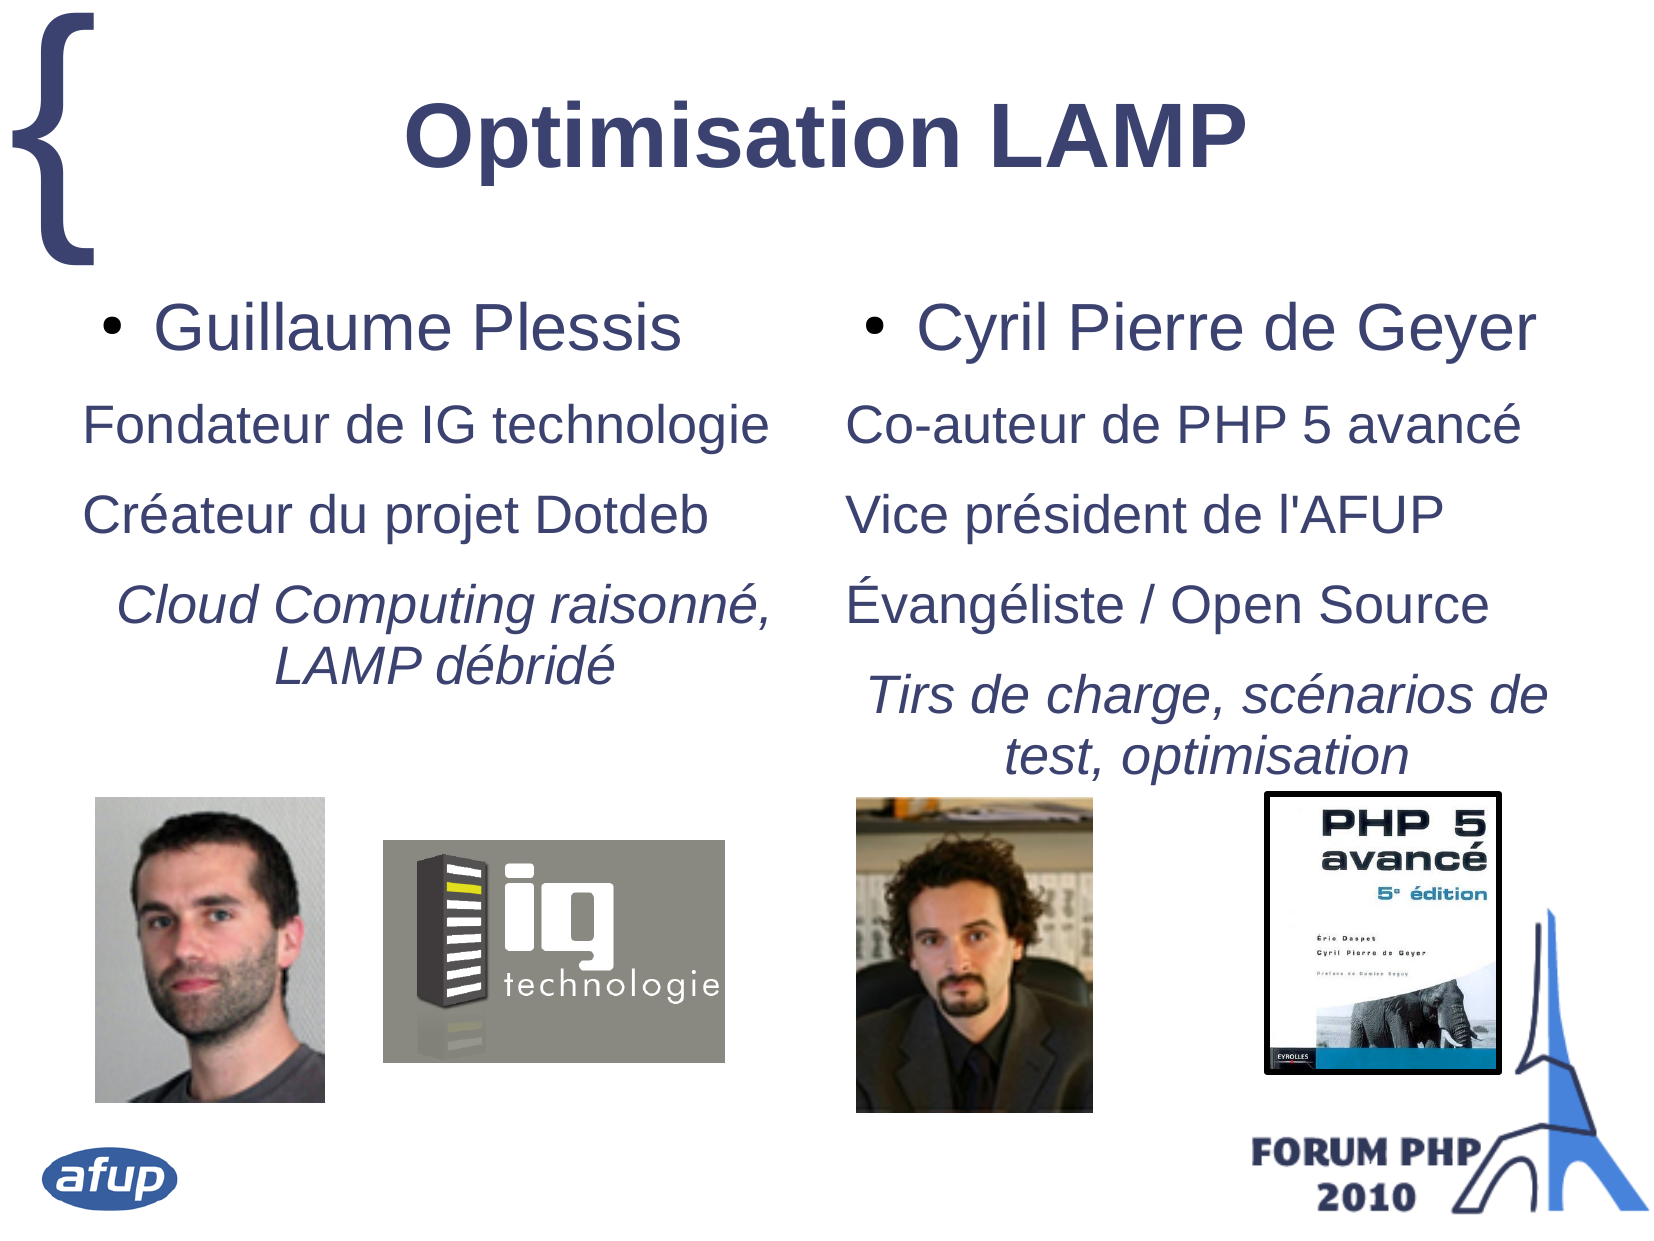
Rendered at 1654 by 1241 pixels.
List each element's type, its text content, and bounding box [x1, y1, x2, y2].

picture [1240, 872, 1650, 1241]
picture [41, 1146, 178, 1211]
list Cyril Pierre de Geyer Co-auteur de PHP 5 avancé Vice président de l'AFUP Évangéliste / Open Source Tirs de charge, scénarios de test, optimisation [845, 290, 1572, 798]
title Optimisation LAMP [82, 31, 1571, 239]
picture [1269, 797, 1497, 1069]
picture [383, 840, 725, 1063]
picture [856, 797, 1093, 1113]
list Guillaume Plessis Fondateur de IG technologie Créateur du projet Dotdeb Cloud Computing raisonné, LAMP débridé [82, 290, 809, 1094]
picture [95, 797, 325, 1103]
